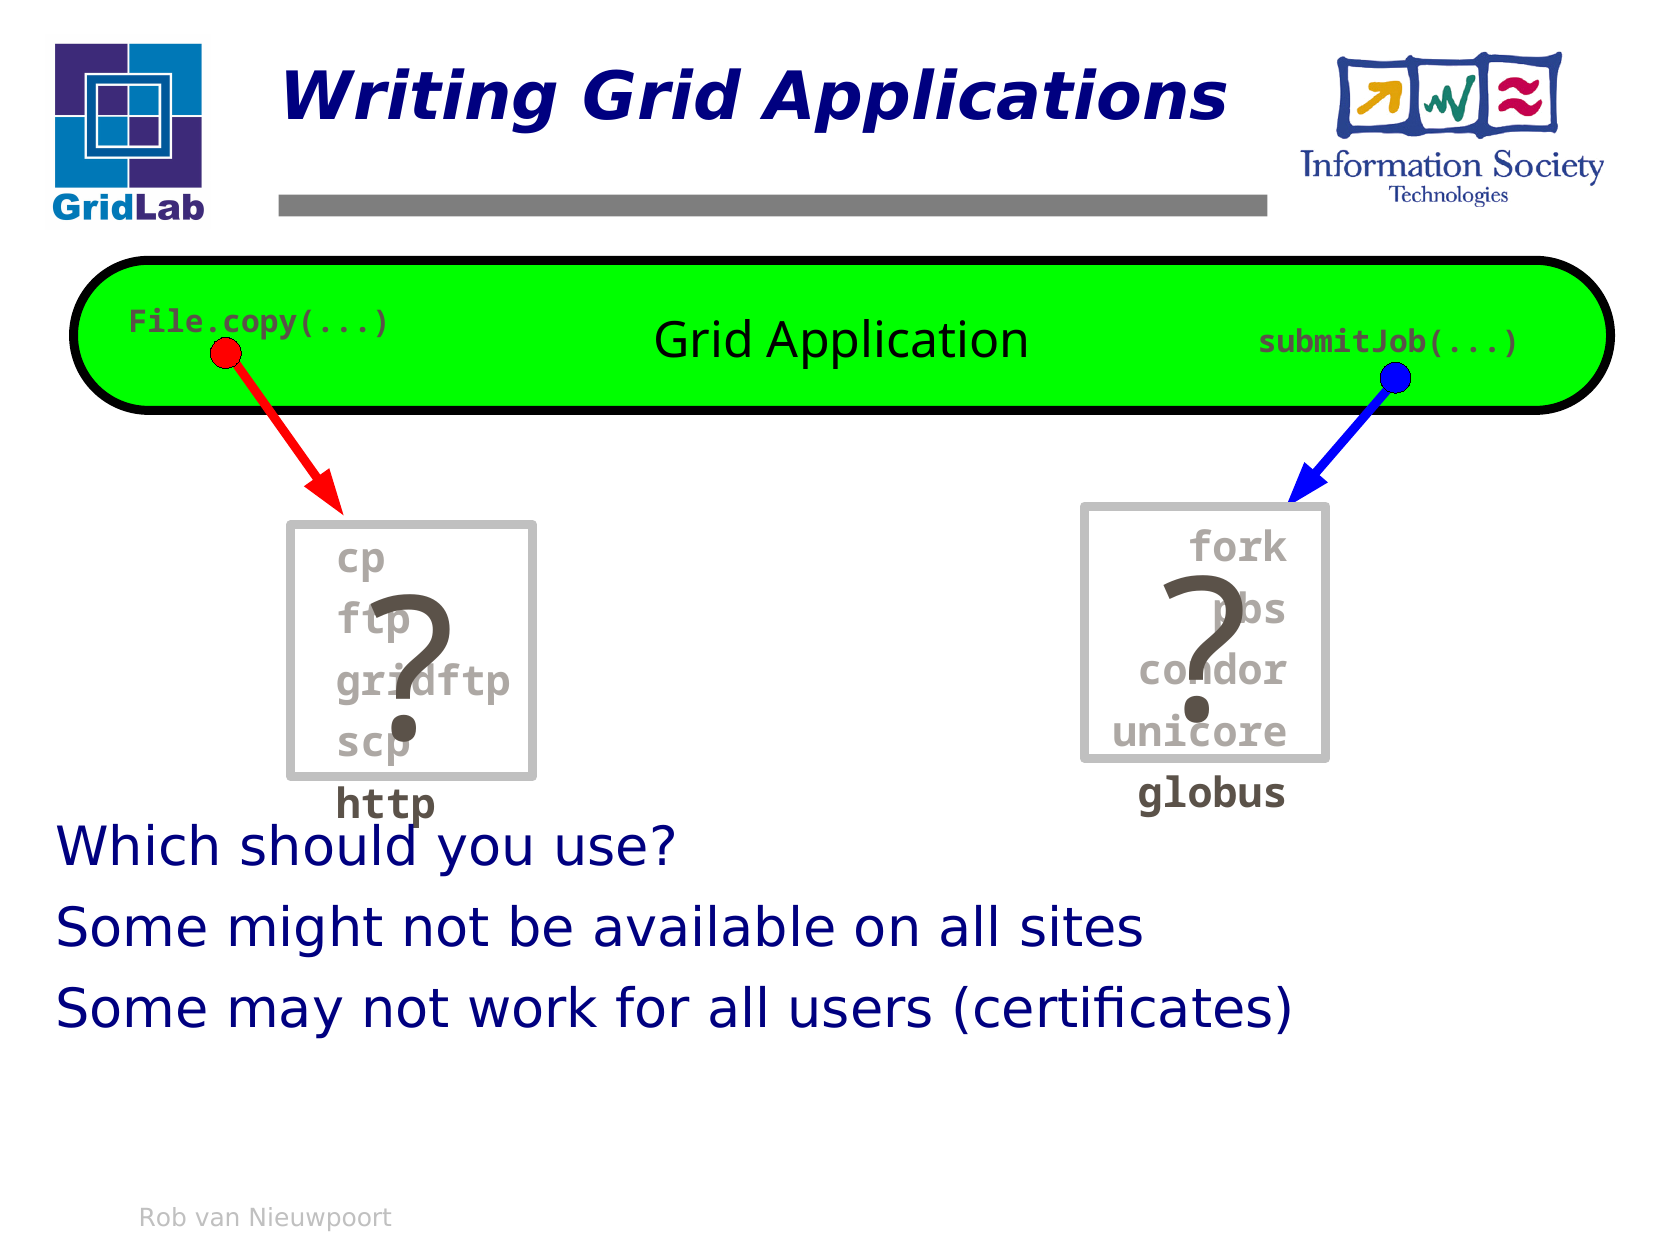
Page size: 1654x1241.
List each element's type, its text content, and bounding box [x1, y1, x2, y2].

list Which should you use? Some might not be available on all sites Some may not work for all users (certificates) [55, 811, 1599, 1125]
text_box Grid Application [73, 260, 1611, 411]
text_box [1380, 362, 1411, 394]
picture [1293, 34, 1611, 214]
text_box File.copy(...) [128, 295, 392, 332]
text_box ? [1084, 506, 1326, 759]
text_box [210, 337, 242, 369]
text_box fork pbs condor unicore globus [1112, 759, 1288, 805]
text_box ? [290, 524, 533, 777]
picture [45, 34, 211, 230]
text_box submitJob(...) [1257, 315, 1521, 352]
title Writing Grid Applications [279, 0, 1257, 187]
text_box cp ftp gridftp scp http [335, 777, 511, 811]
